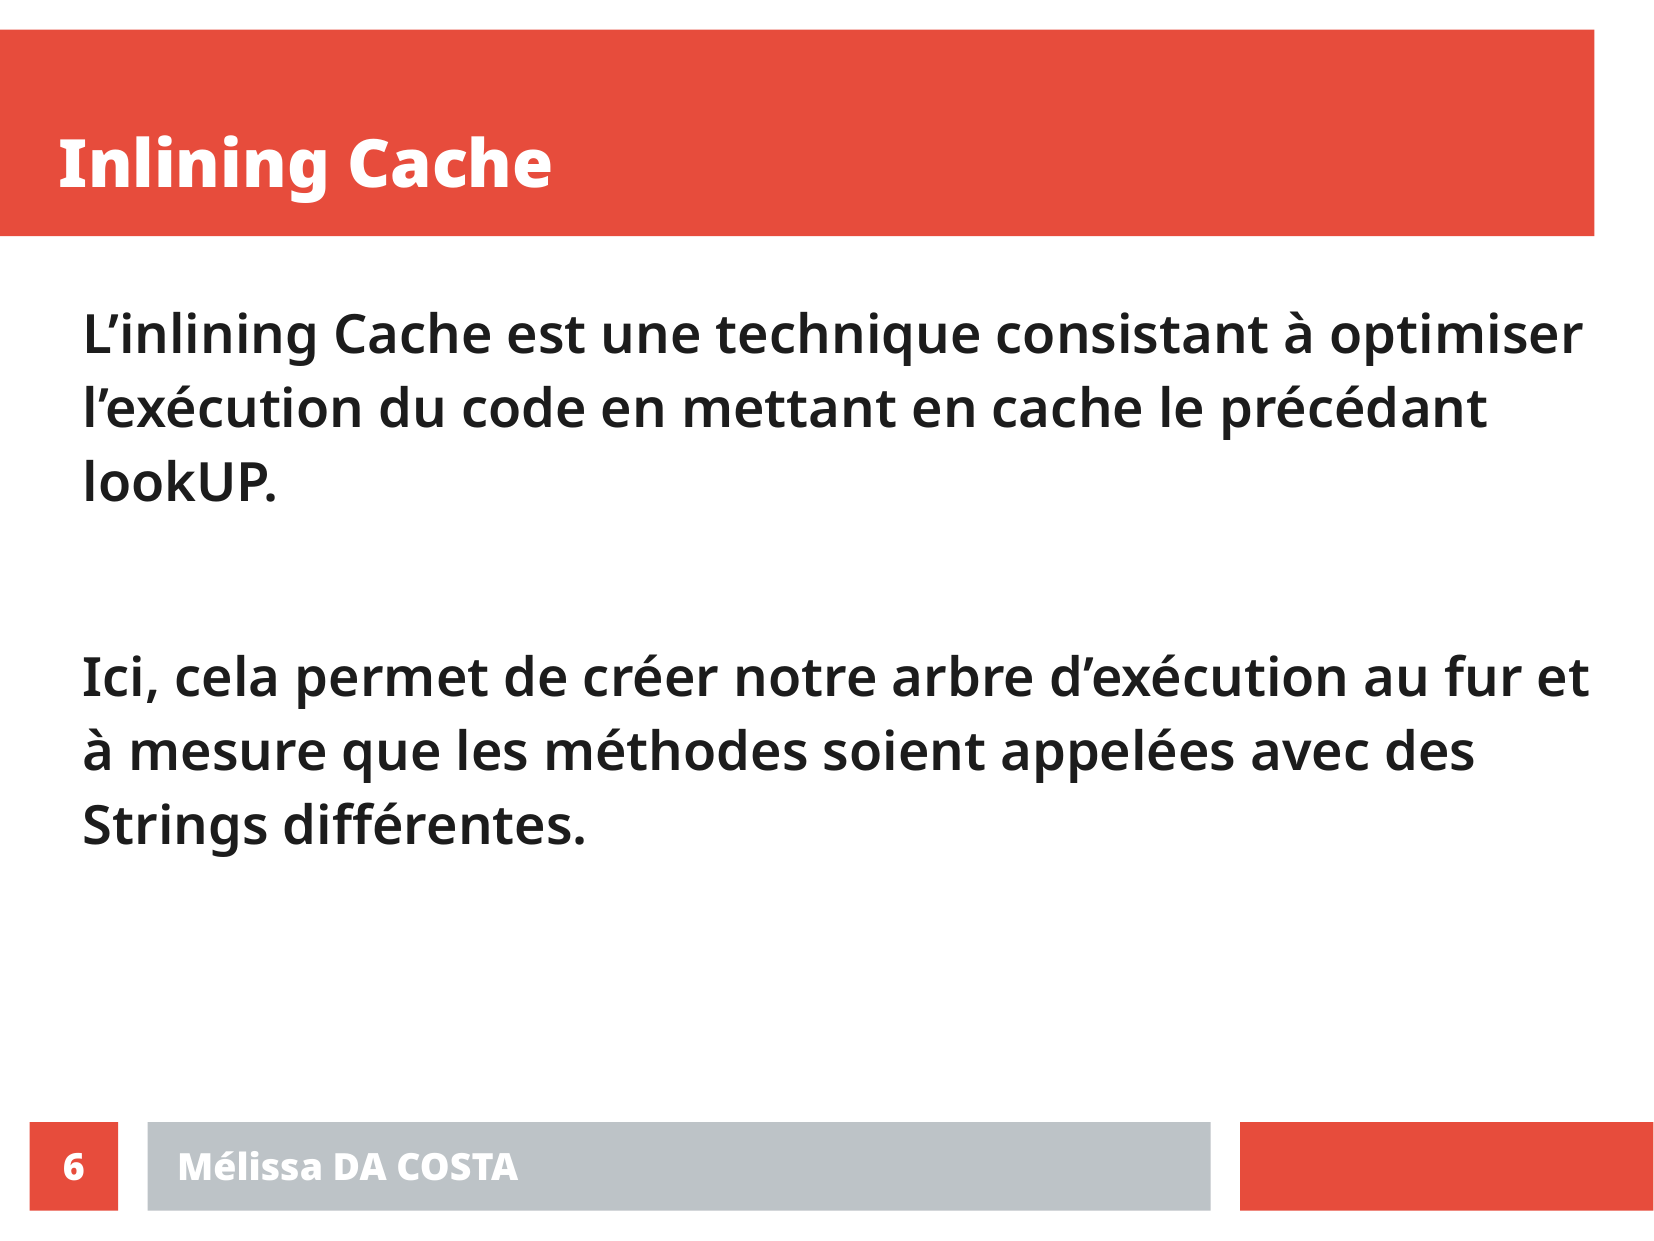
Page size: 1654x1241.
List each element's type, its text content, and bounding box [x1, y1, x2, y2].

title Inlining Cache [59, 59, 1595, 207]
list L’inlining Cache est une technique consistant à optimiser l’exécution du code en mettant en cache le précédant lookUP. Ici, cela permet de créer notre arbre d’exécution au fur et à mesure que les méthodes soient appelées avec des Strings différentes. [82, 295, 1595, 1111]
